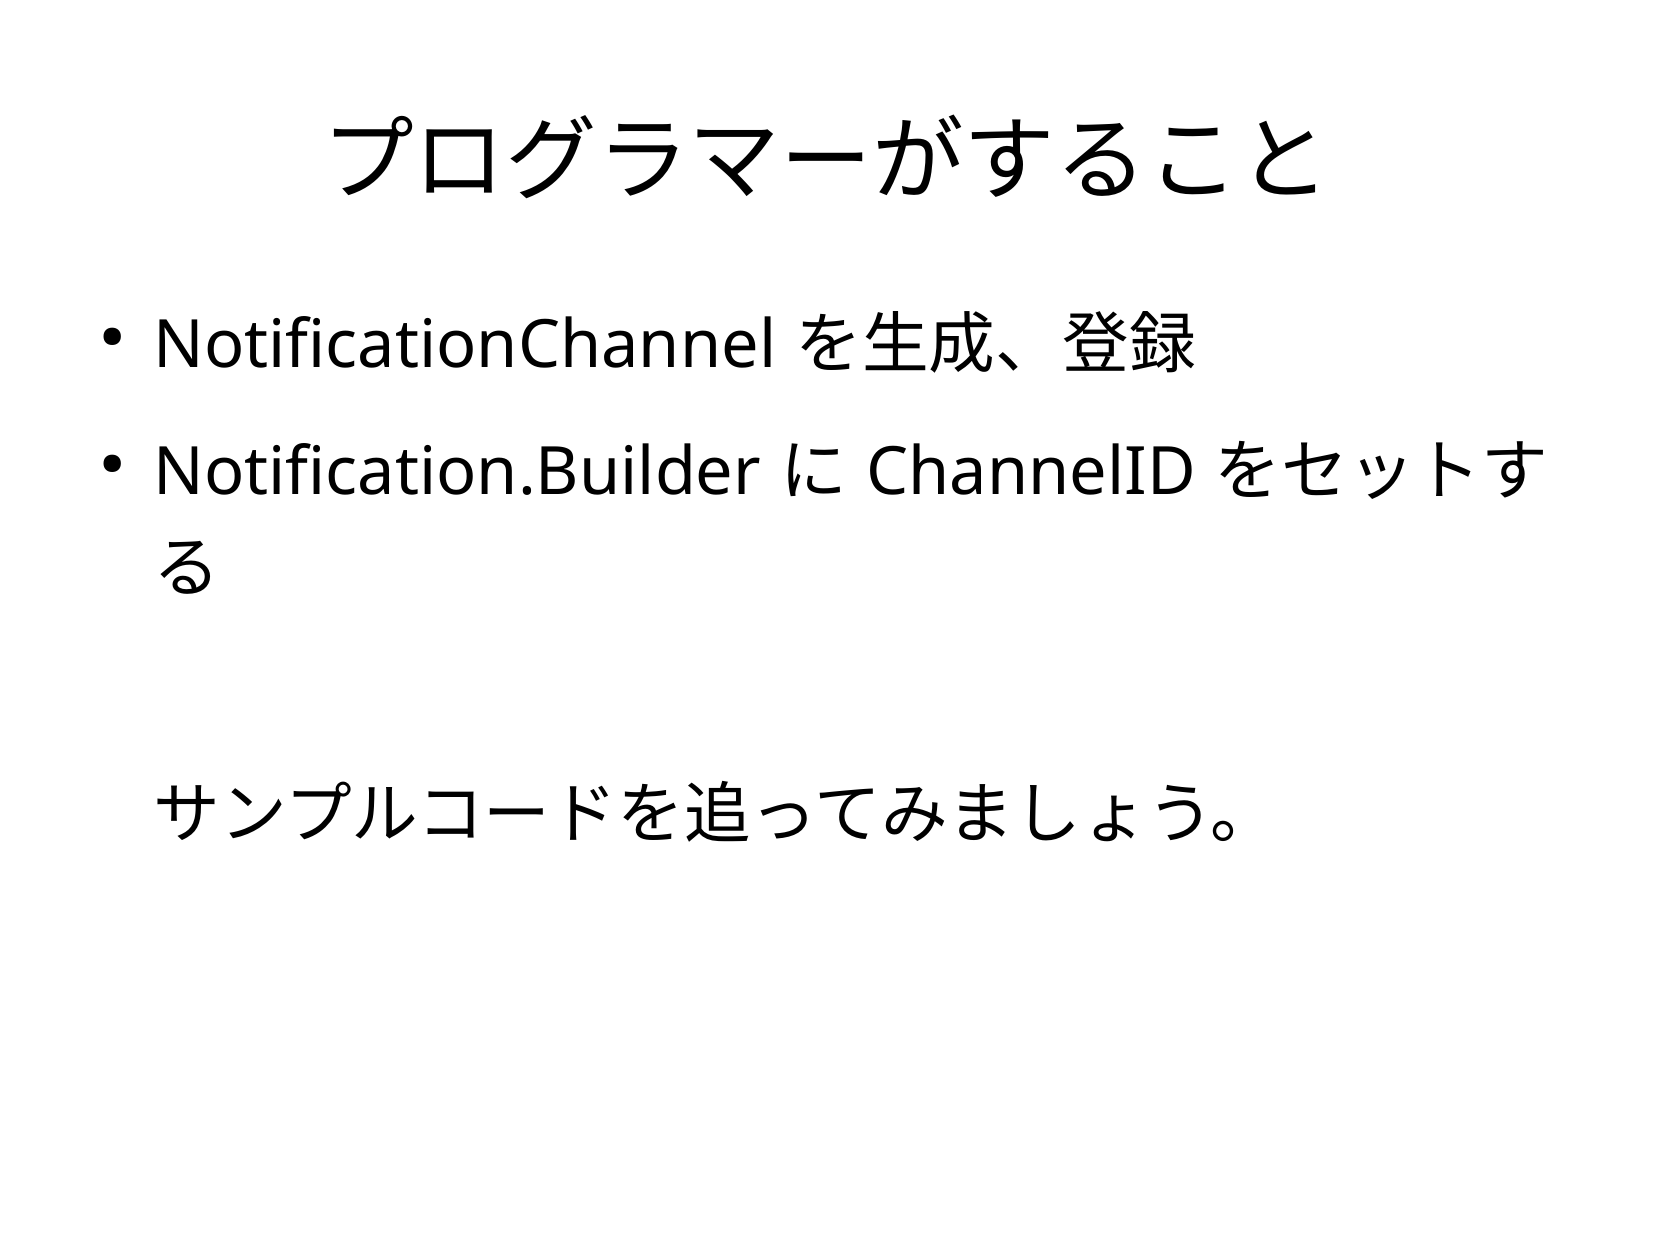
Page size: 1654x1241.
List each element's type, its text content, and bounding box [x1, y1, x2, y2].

list NotificationChannelを生成、登録 Notification.BuilderにChannelIDをセットする サンプルコードを追ってみましょう。 [82, 290, 1571, 1109]
title プログラマーがすること [82, 49, 1571, 257]
